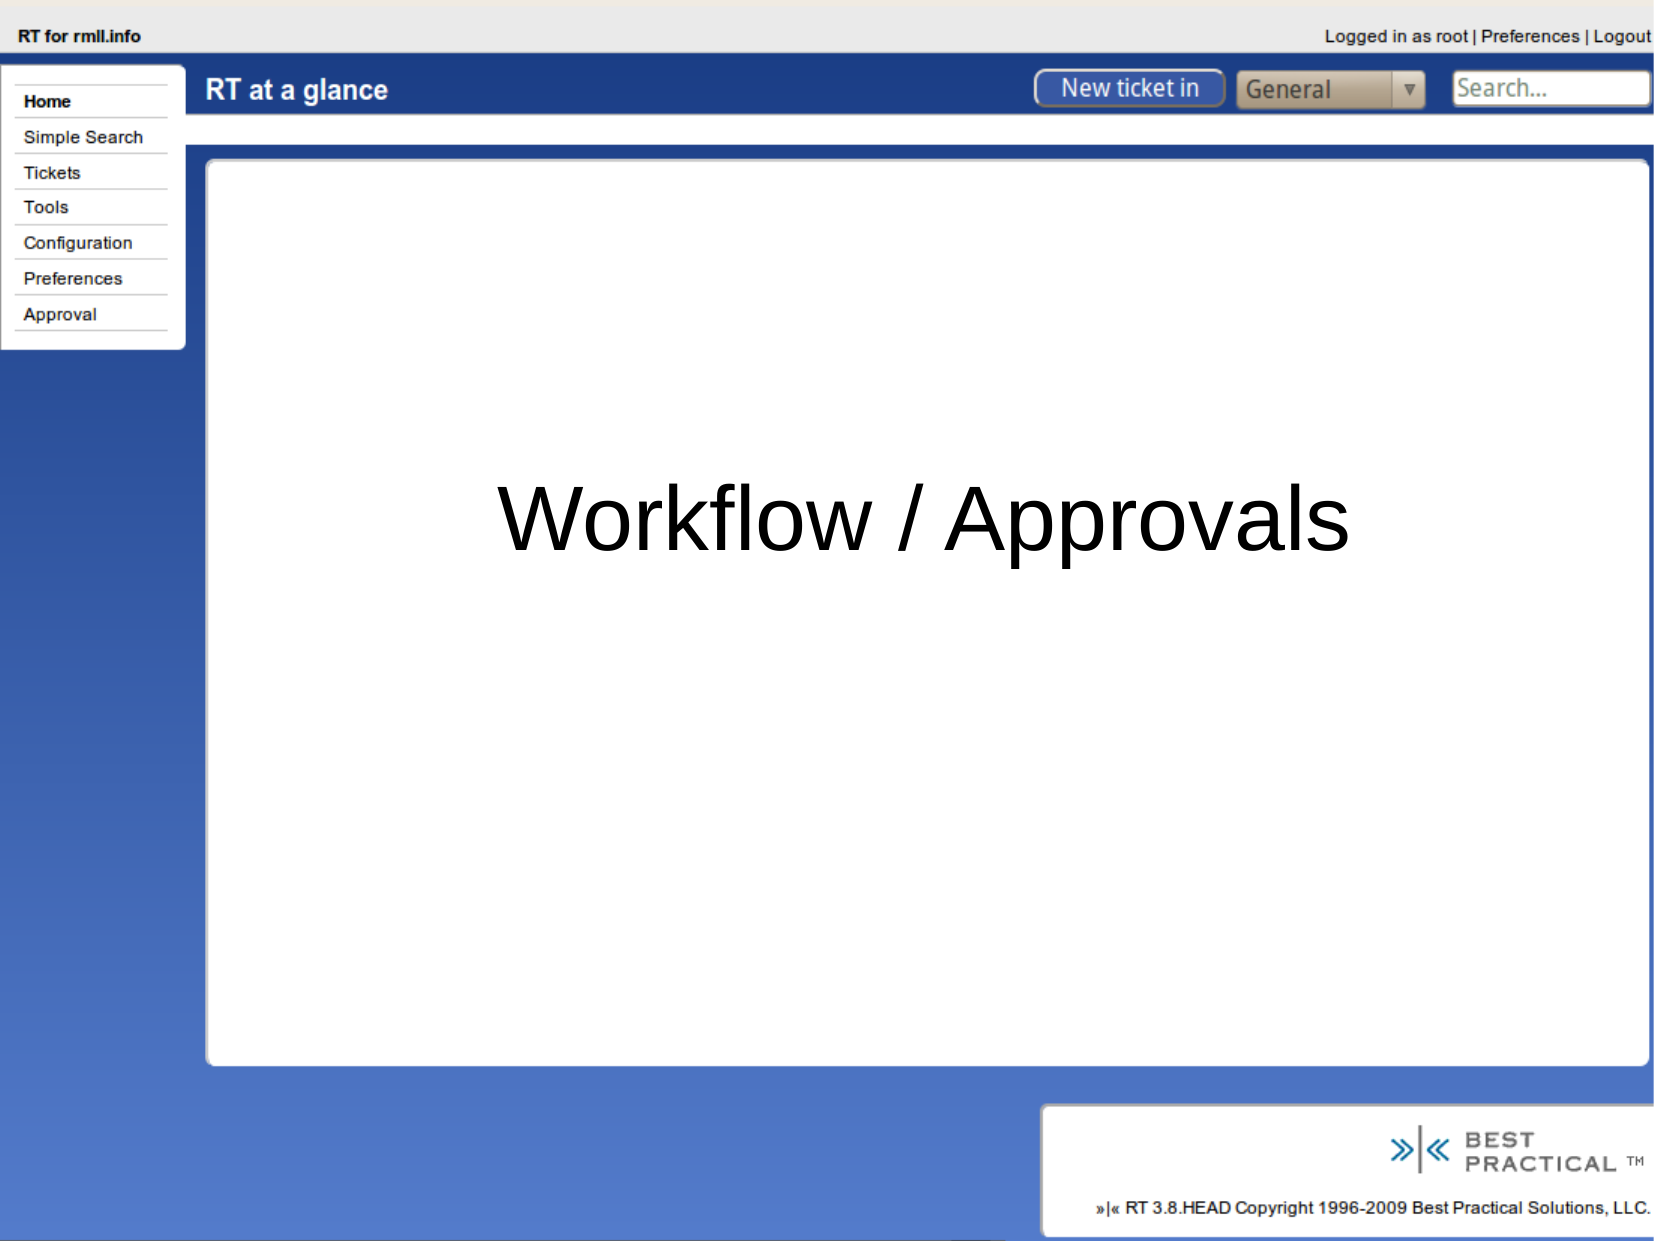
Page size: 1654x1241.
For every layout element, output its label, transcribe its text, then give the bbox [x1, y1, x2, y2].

picture [468, 0, 1654, 1241]
title Workflow / Approvals [280, 428, 1571, 609]
